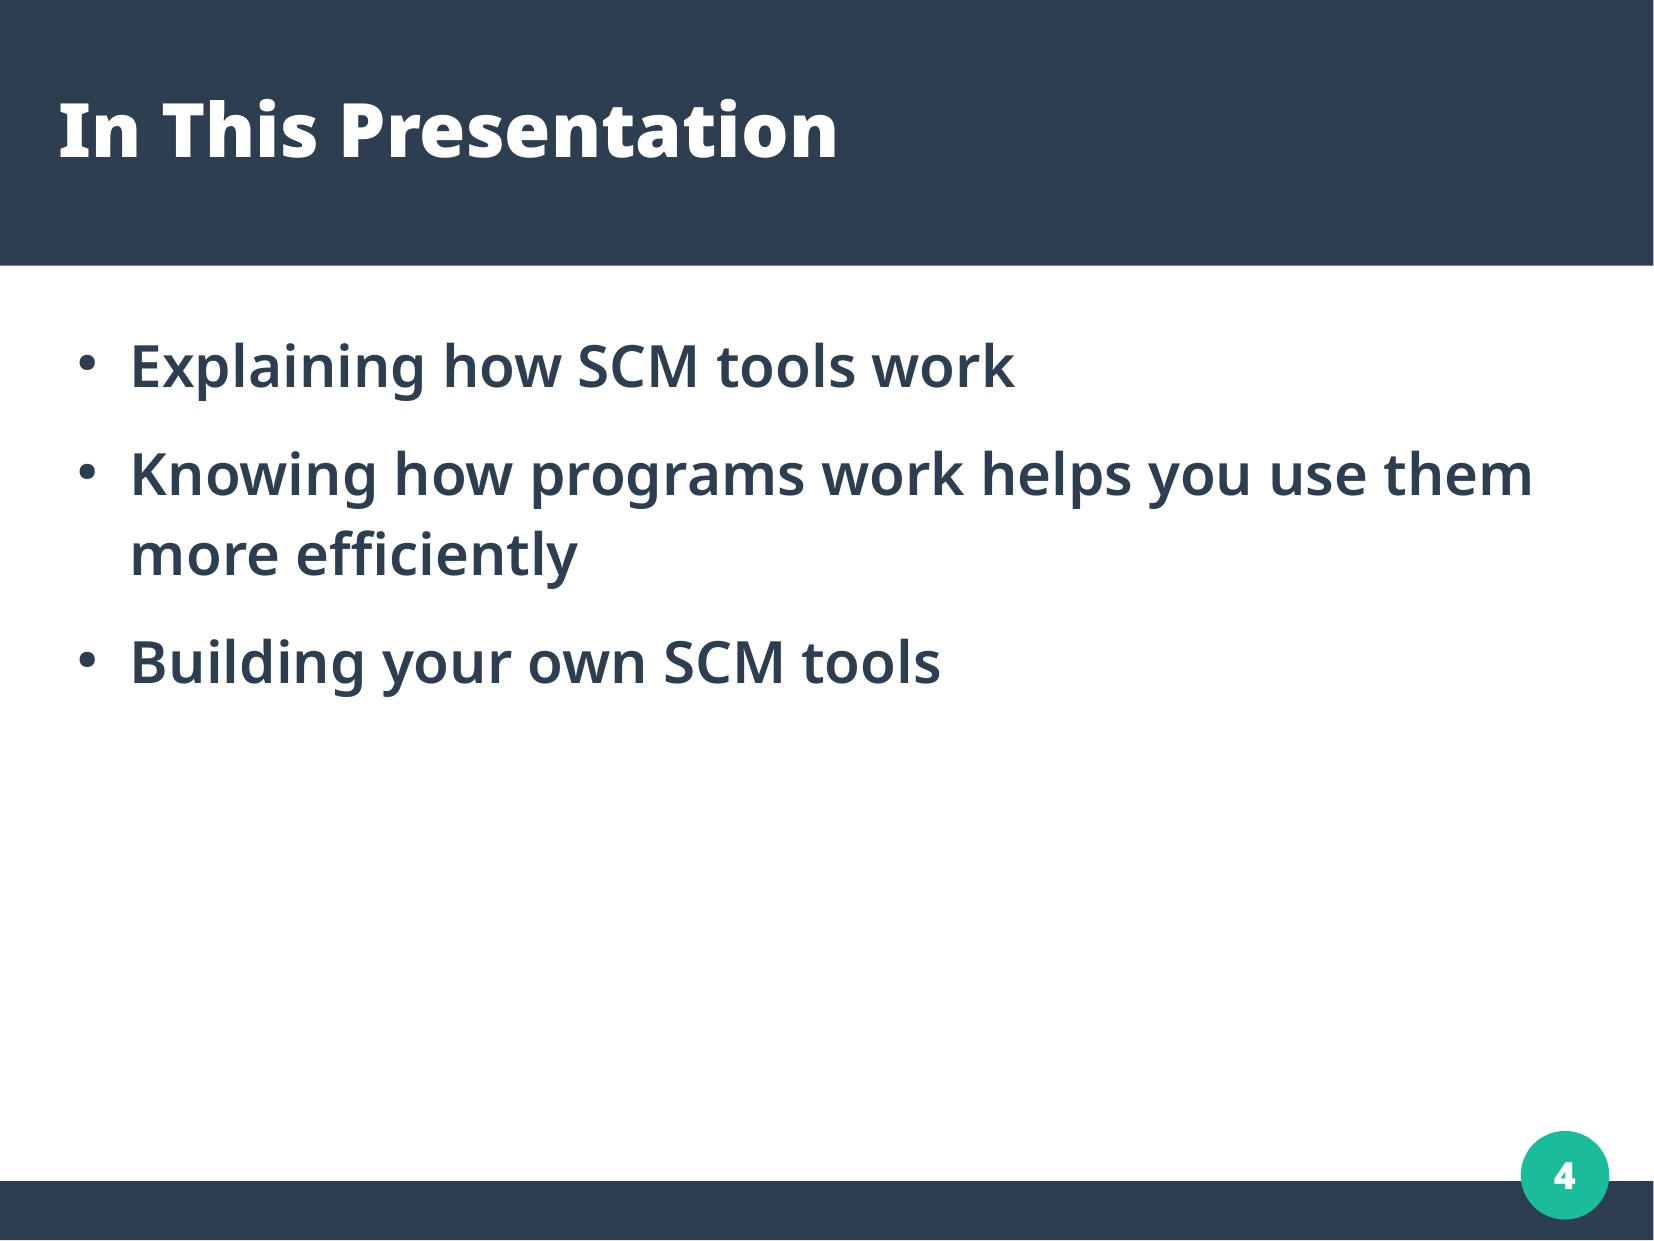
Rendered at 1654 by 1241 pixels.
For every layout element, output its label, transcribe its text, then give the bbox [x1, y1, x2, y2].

list Explaining how SCM tools work Knowing how programs work helps you use them more efficiently Building your own SCM tools [59, 324, 1595, 1152]
title In This Presentation [59, 49, 1595, 207]
